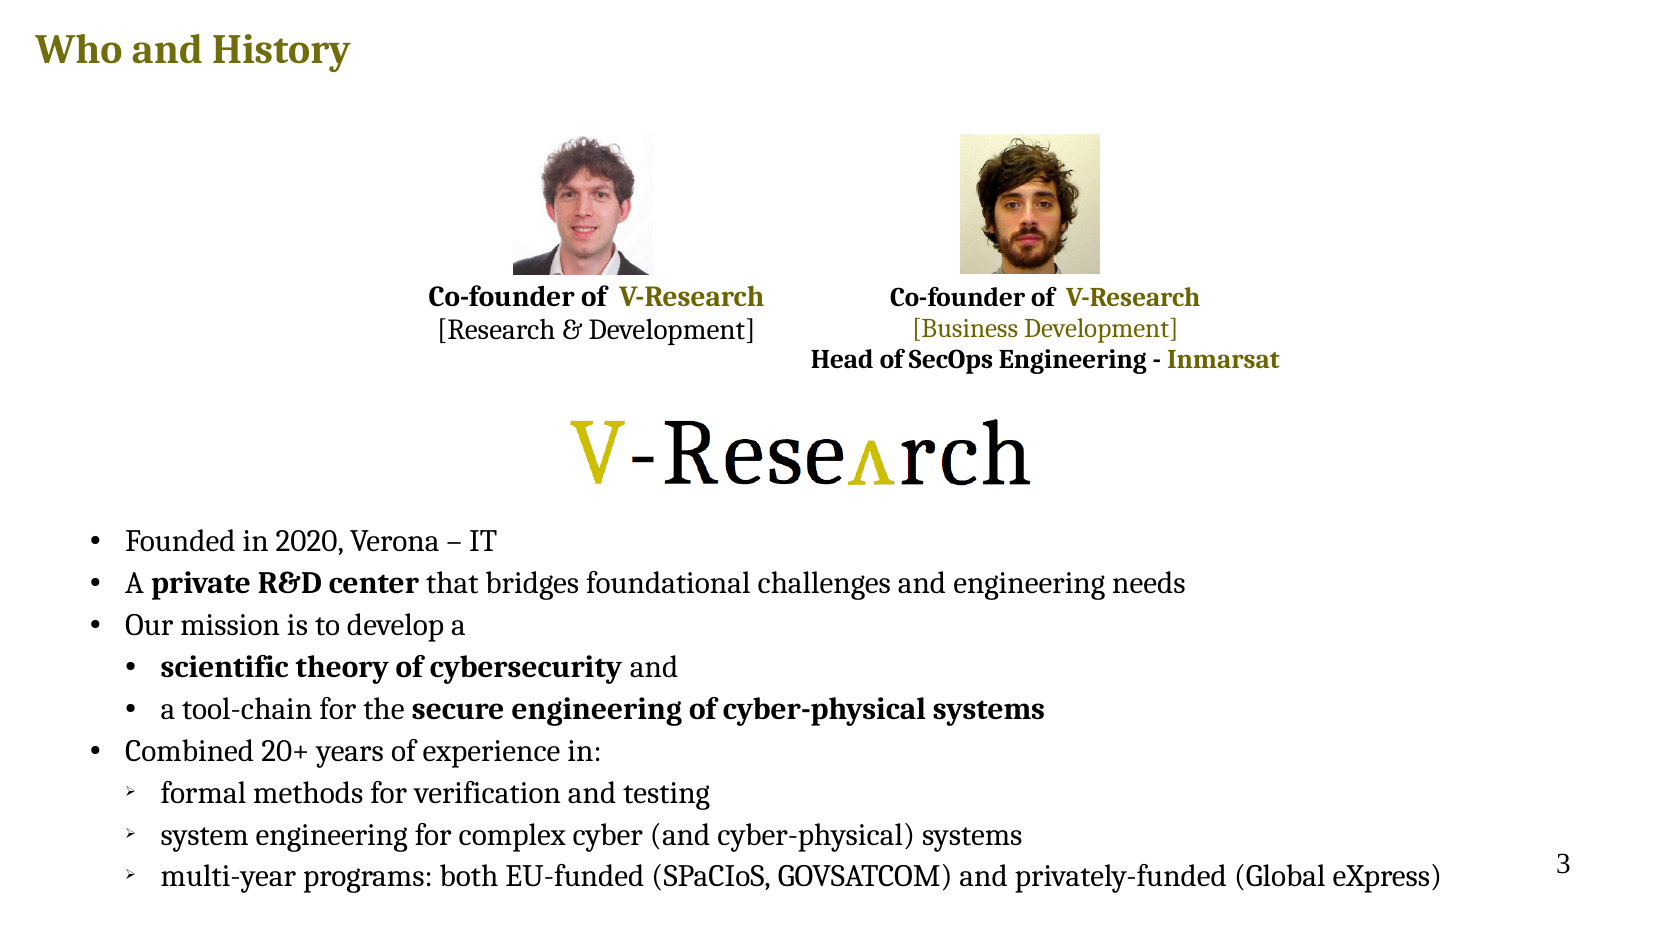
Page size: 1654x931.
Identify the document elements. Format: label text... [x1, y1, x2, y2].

text_box Co-founder of V-Research [Business Development] Head of SecOps Engineering - Inmarsat [796, 274, 1306, 385]
picture [513, 134, 653, 272]
picture [960, 134, 1100, 274]
text_box Founded in 2020, Verona – IT A private R&D center that bridges foundational challenges and engineering needs Our mission is to develop a scientific theory of cybersecurity and a tool-chain for the secure engineering of cyber-physical systems Combined 20+ years of experience in: formal methods for verification and testing system engineering for complex cyber (and cyber-physical) systems multi-year programs: both EU-funded (SPaCIoS, GOVSATCOM) and privately-funded (Global eXpress) [75, 515, 1531, 910]
picture [564, 414, 1036, 490]
text_box Who and History [20, 18, 1621, 83]
text_box Co-founder of V-Research [Research & Development] [413, 272, 792, 356]
